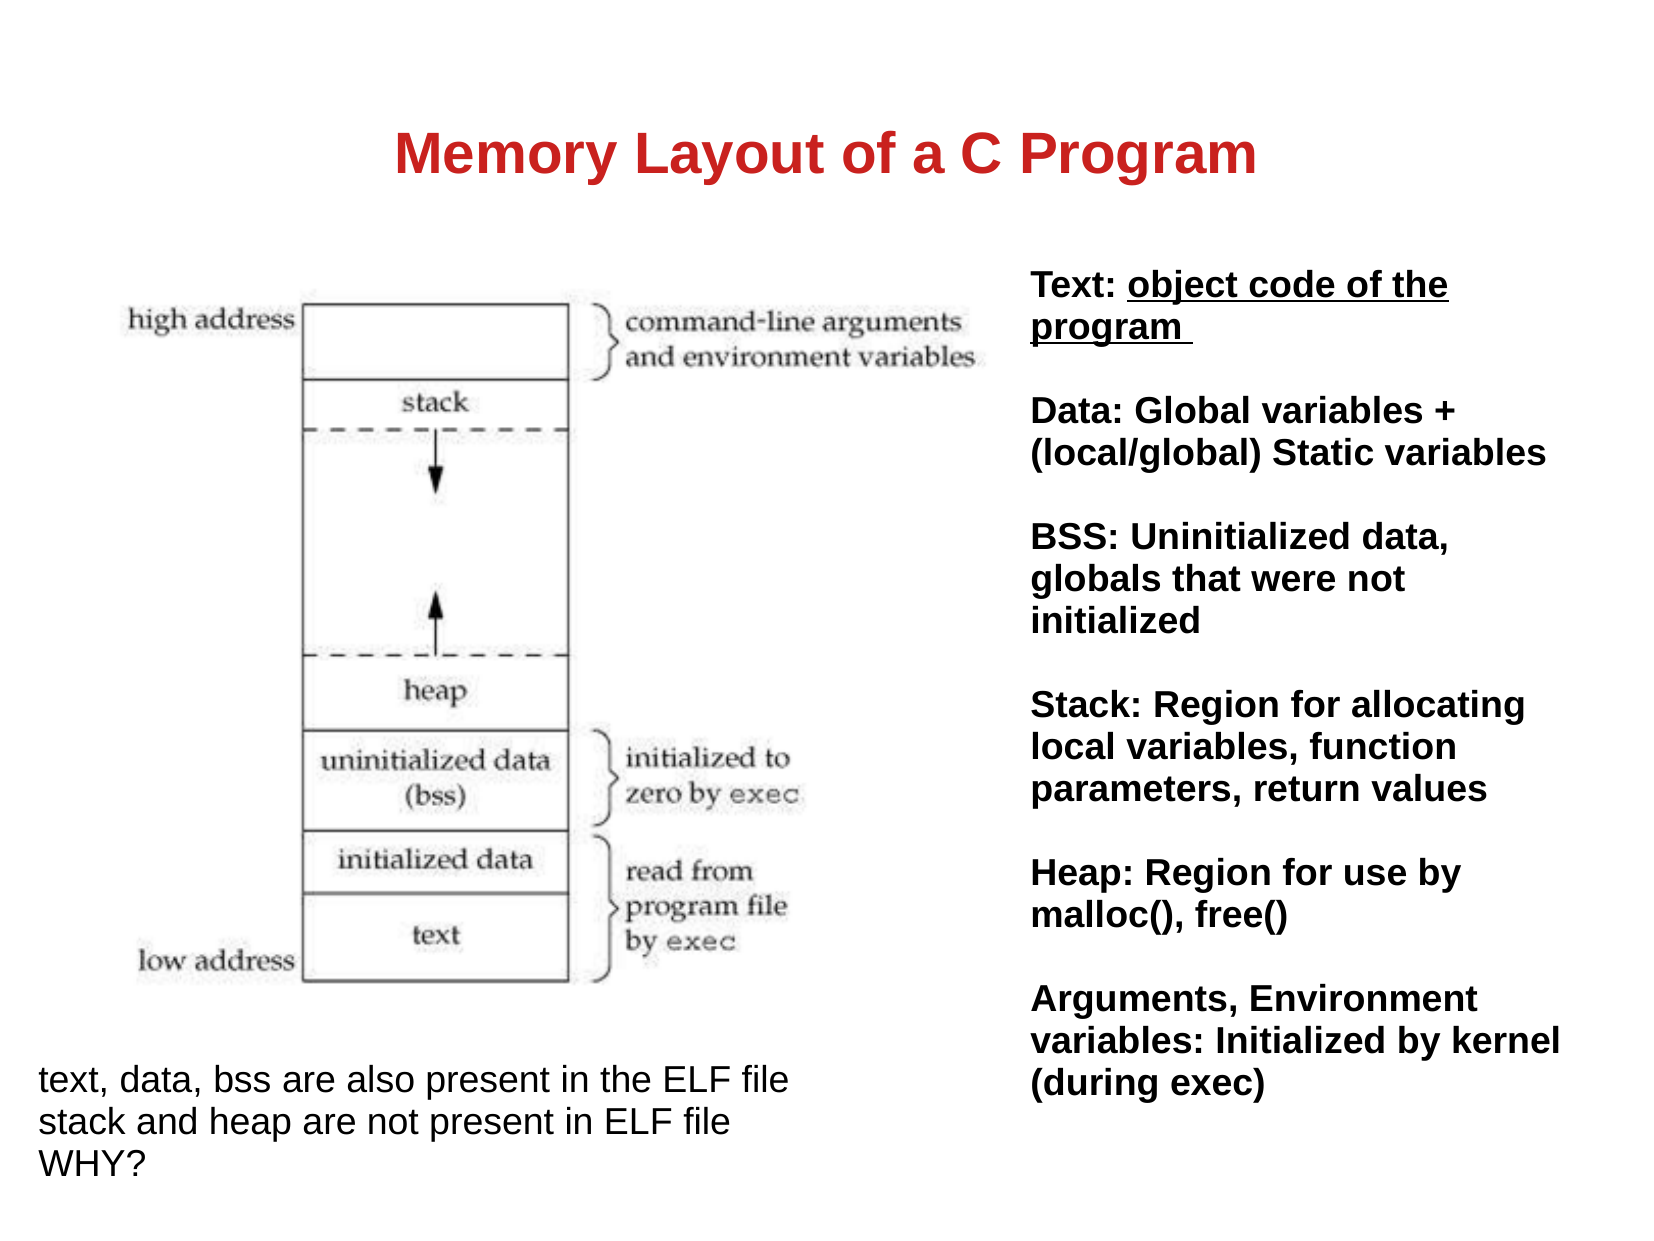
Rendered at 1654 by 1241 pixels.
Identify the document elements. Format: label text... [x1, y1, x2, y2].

text_box Text: object code of the program Data: Global variables + (local/global) Static variables BSS: Uninitialized data, globals that were not initialized Stack: Region for allocating local variables, function parameters, return values Heap: Region for use by malloc(), free() Arguments, Environment variables: Initialized by kernel (during exec) [1015, 256, 1595, 1112]
picture [35, 271, 1015, 1004]
title Memory Layout of a C Program [82, 49, 1571, 257]
text_box text, data, bss are also present in the ELF file stack and heap are not present in ELF file WHY? [23, 1051, 934, 1192]
